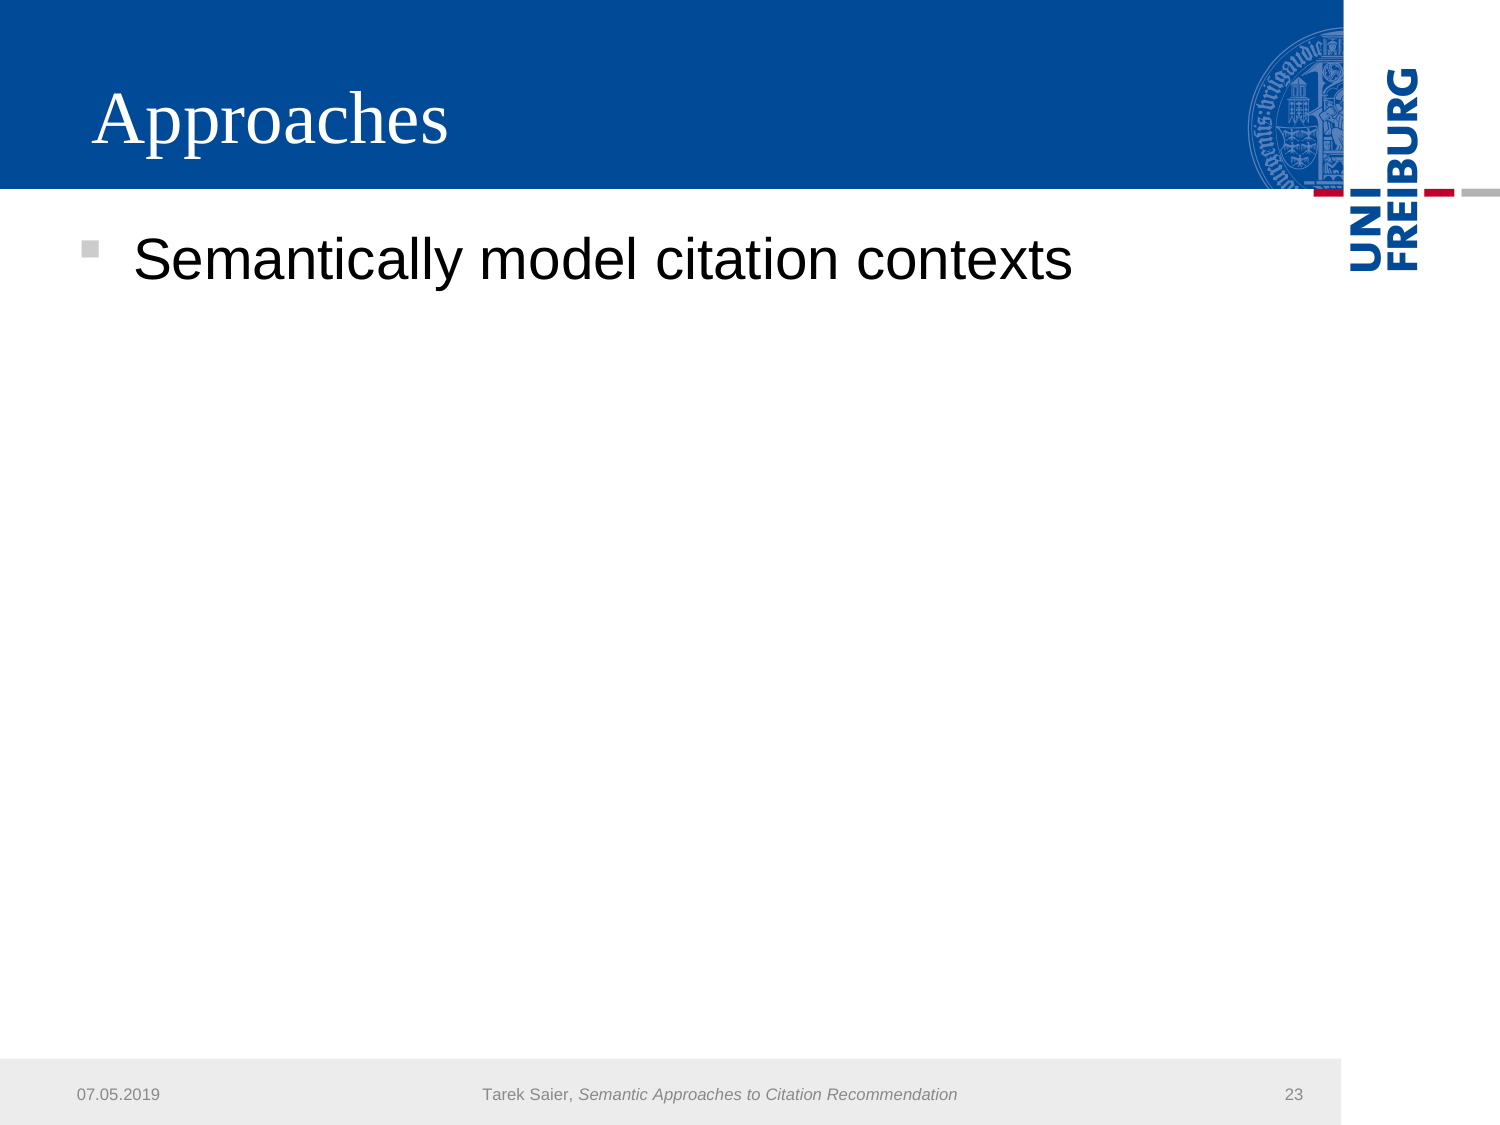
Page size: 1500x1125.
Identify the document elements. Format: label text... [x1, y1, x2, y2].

title Approaches [76, 49, 1235, 178]
picture [0, 0, 1500, 271]
list Semantically model citation contexts [76, 221, 1341, 1009]
